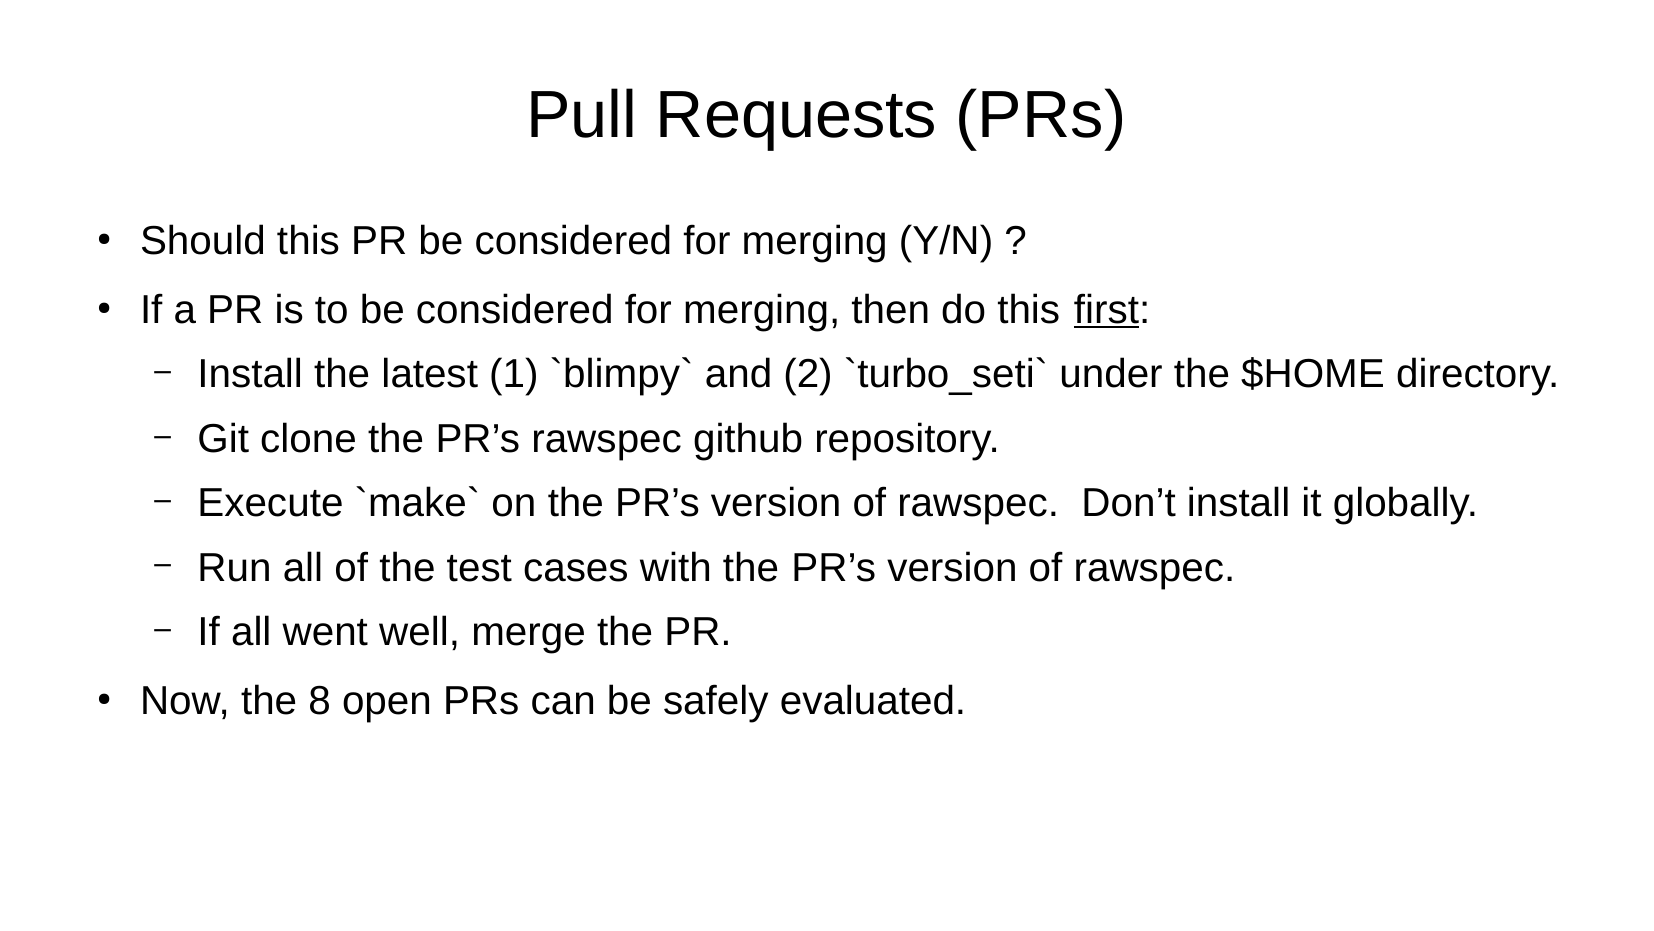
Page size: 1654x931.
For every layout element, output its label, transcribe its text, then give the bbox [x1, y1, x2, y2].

list Should this PR be considered for merging (Y/N) ? If a PR is to be considered for merging, then do this first: Install the latest (1) `blimpy` and (2) `turbo_seti` under the $HOME directory. Git clone the PR’s rawspec github repository. Execute `make` on the PR’s version of rawspec. Don’t install it globally. Run all of the test cases with the PR’s version of rawspec. If all went well, merge the PR. Now, the 8 open PRs can be safely evaluated. [82, 217, 1571, 758]
title Pull Requests (PRs) [82, 37, 1571, 193]
